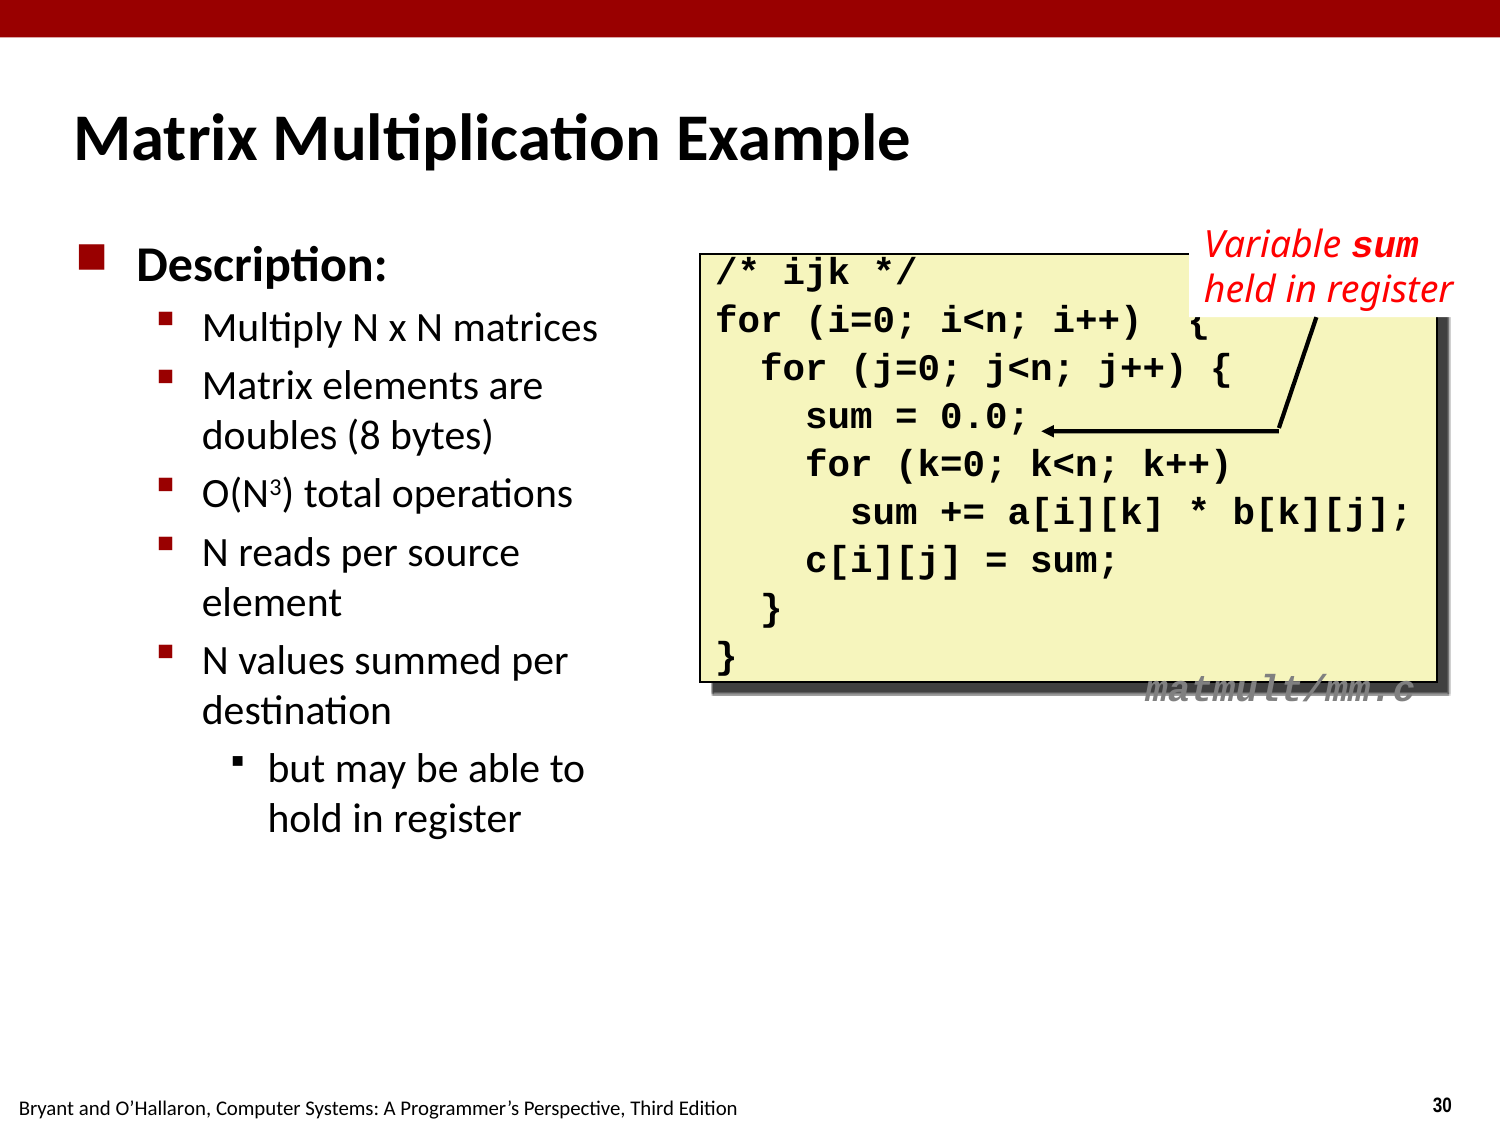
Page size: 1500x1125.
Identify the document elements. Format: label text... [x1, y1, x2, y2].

text_box /* ijk */ for (i=0; i<n; i++) { for (j=0; j<n; j++) { sum = 0.0; for (k=0; k<n; k++) sum += a[i][k] * b[k][j]; c[i][j] = sum; } } [700, 253, 1438, 682]
text_box matmult/mm.c [1130, 659, 1431, 718]
text_box Variable sum held in register [1189, 212, 1469, 318]
title Matrix Multiplication Example [58, 71, 1304, 197]
list Description: Multiply N x N matrices Matrix elements are doubles (8 bytes) O(N3) total operations N reads per source element N values summed per destination but may be able to hold in register [65, 223, 663, 1040]
